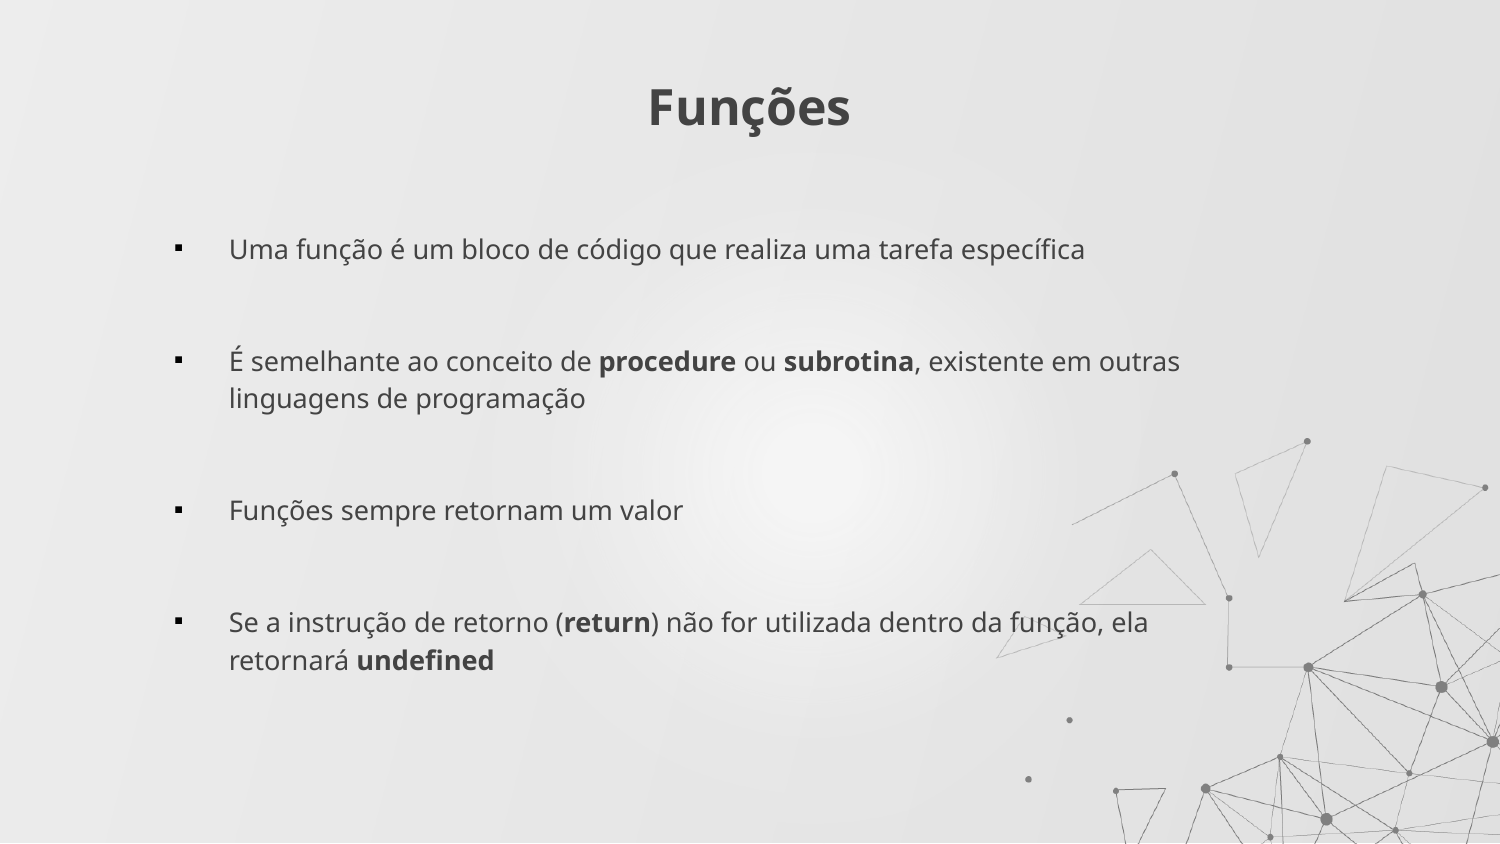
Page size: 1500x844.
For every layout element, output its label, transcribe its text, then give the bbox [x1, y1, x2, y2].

list Uma função é um bloco de código que realiza uma tarefa específica É semelhante ao conceito de procedure ou subrotina, existente em outras linguagens de programação Funções sempre retornam um valor Se a instrução de retorno (return) não for utilizada dentro da função, ela retornará undefined [142, 216, 1278, 455]
title Funções [60, 60, 1441, 216]
picture [0, 0, 1500, 844]
